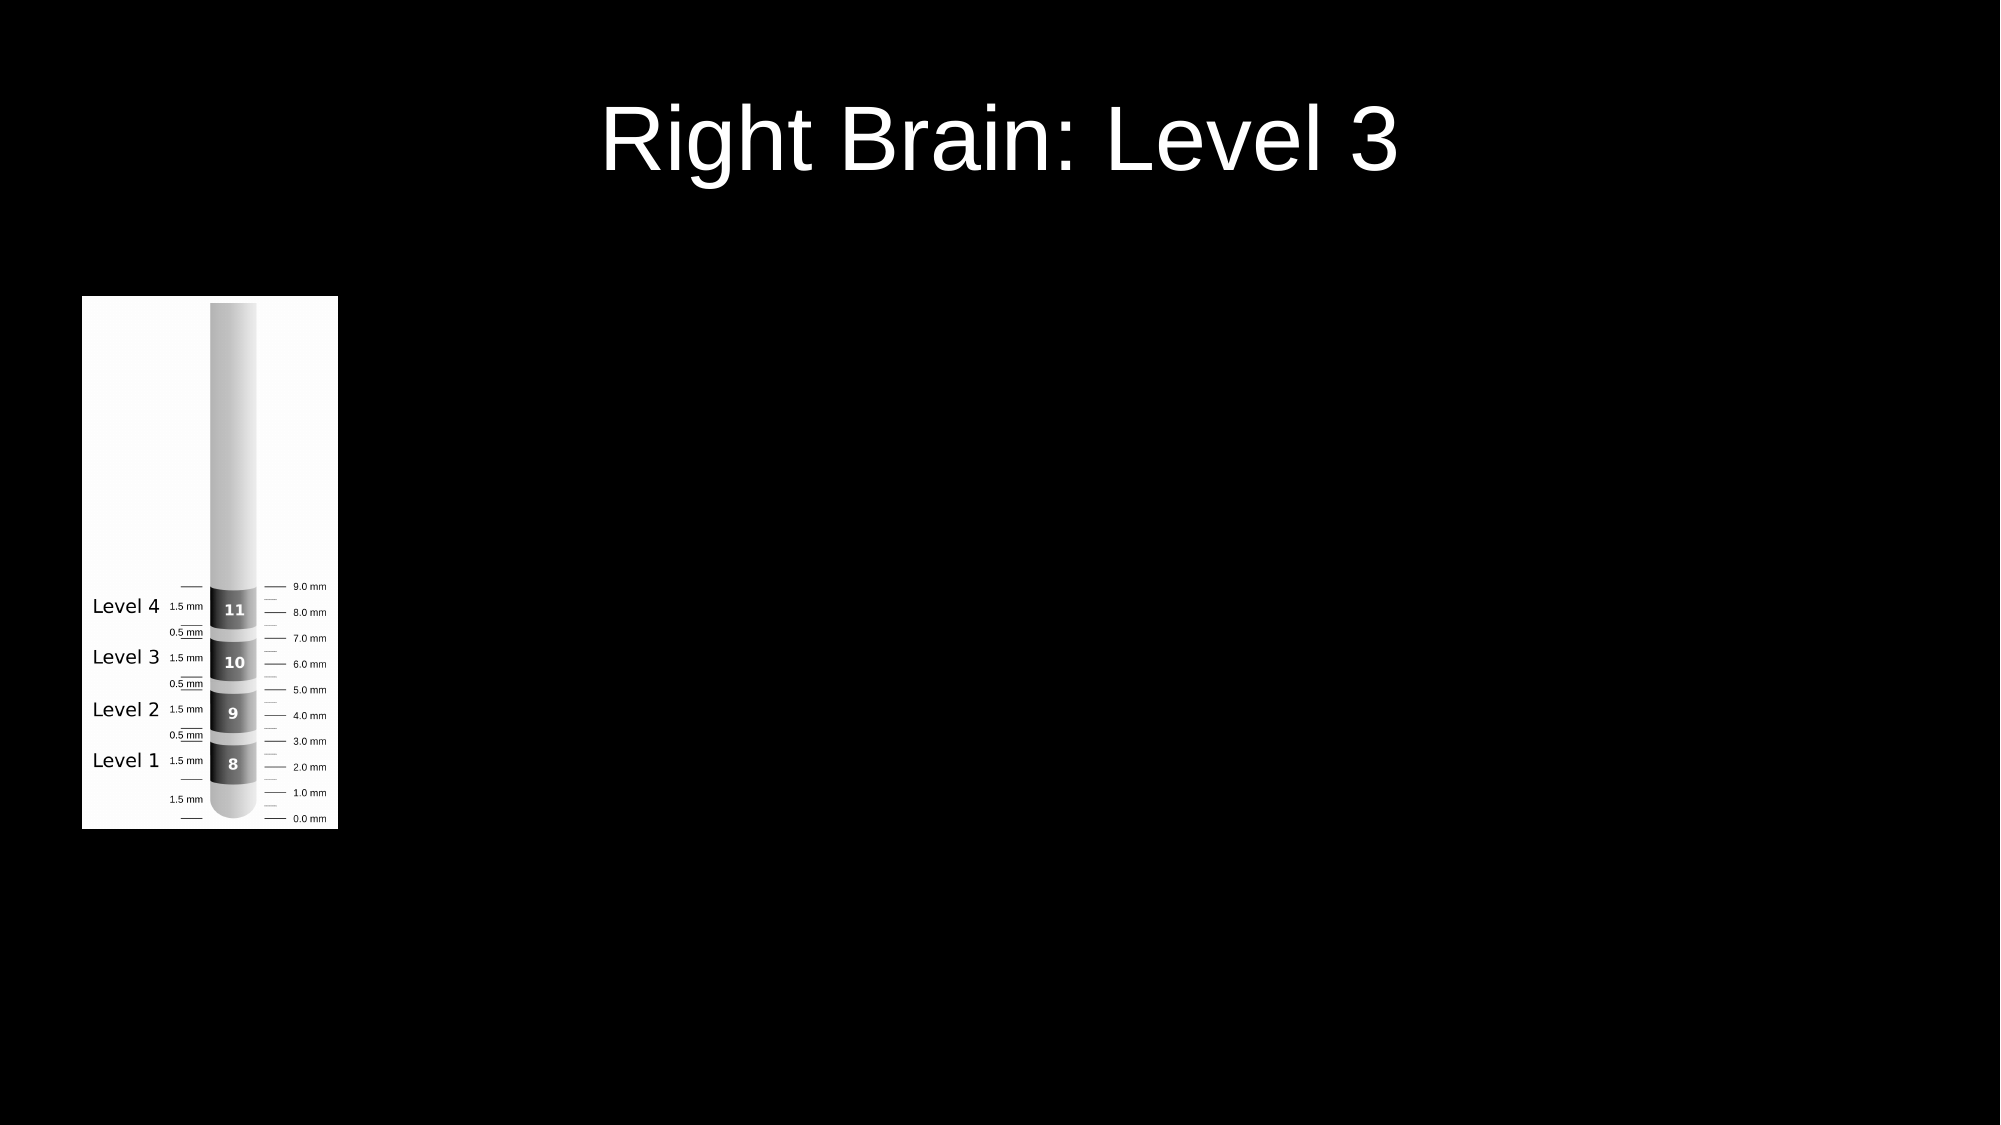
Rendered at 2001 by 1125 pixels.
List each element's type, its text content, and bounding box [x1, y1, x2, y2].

picture [82, 296, 338, 829]
title Right Brain: Level 3 [99, 44, 1900, 233]
